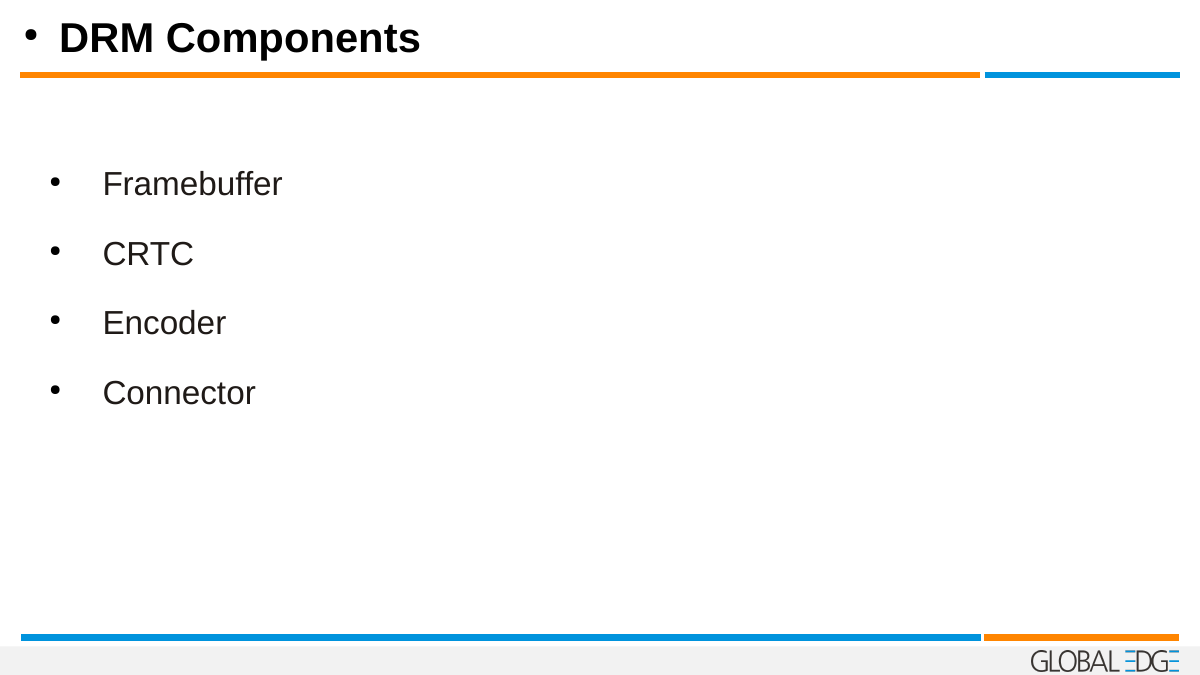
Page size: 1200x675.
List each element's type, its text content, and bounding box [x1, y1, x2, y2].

picture [1031, 650, 1179, 672]
list Framebuffer CRTC Encoder Connector [20, 87, 1179, 628]
title DRM Components [12, 9, 1088, 63]
